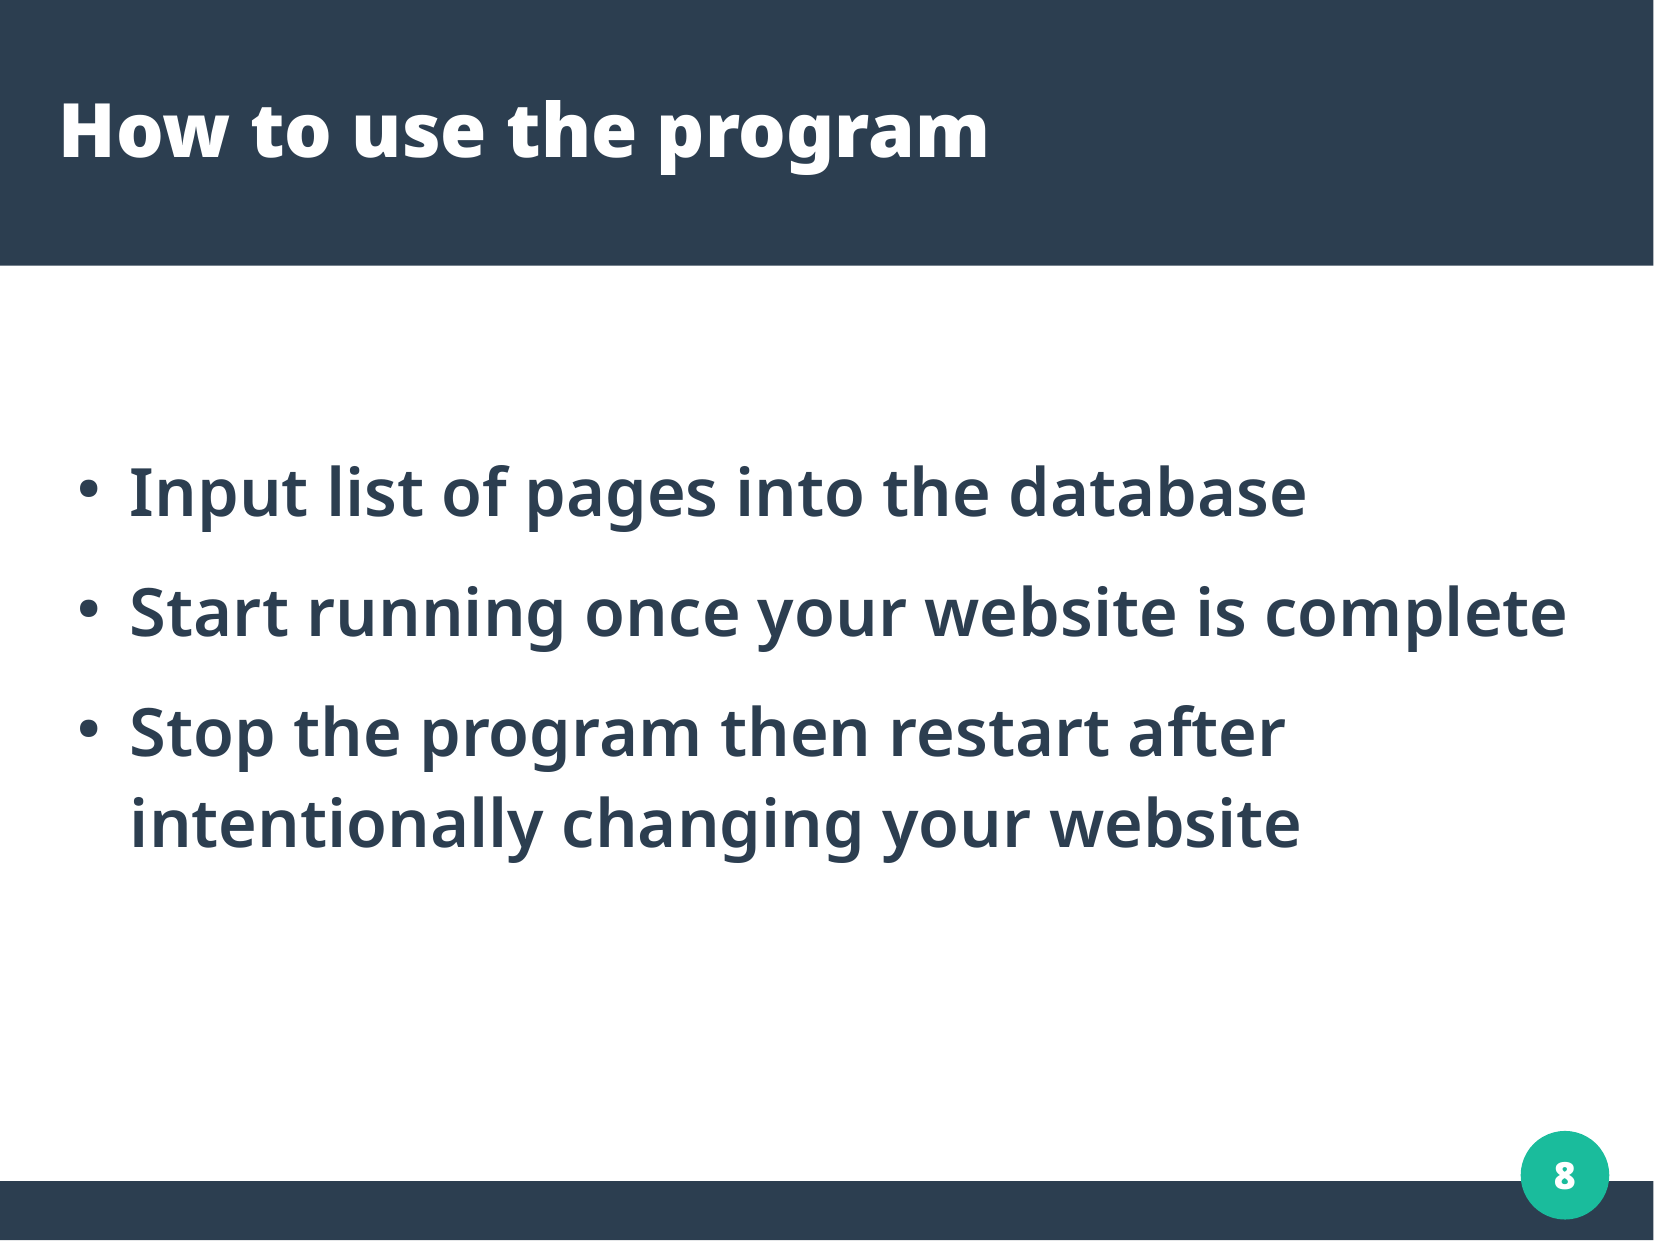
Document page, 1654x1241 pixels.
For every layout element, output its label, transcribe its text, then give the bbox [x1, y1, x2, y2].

title How to use the program [59, 49, 1595, 207]
list Input list of pages into the database Start running once your website is complete Stop the program then restart after intentionally changing your website [59, 324, 1595, 1152]
